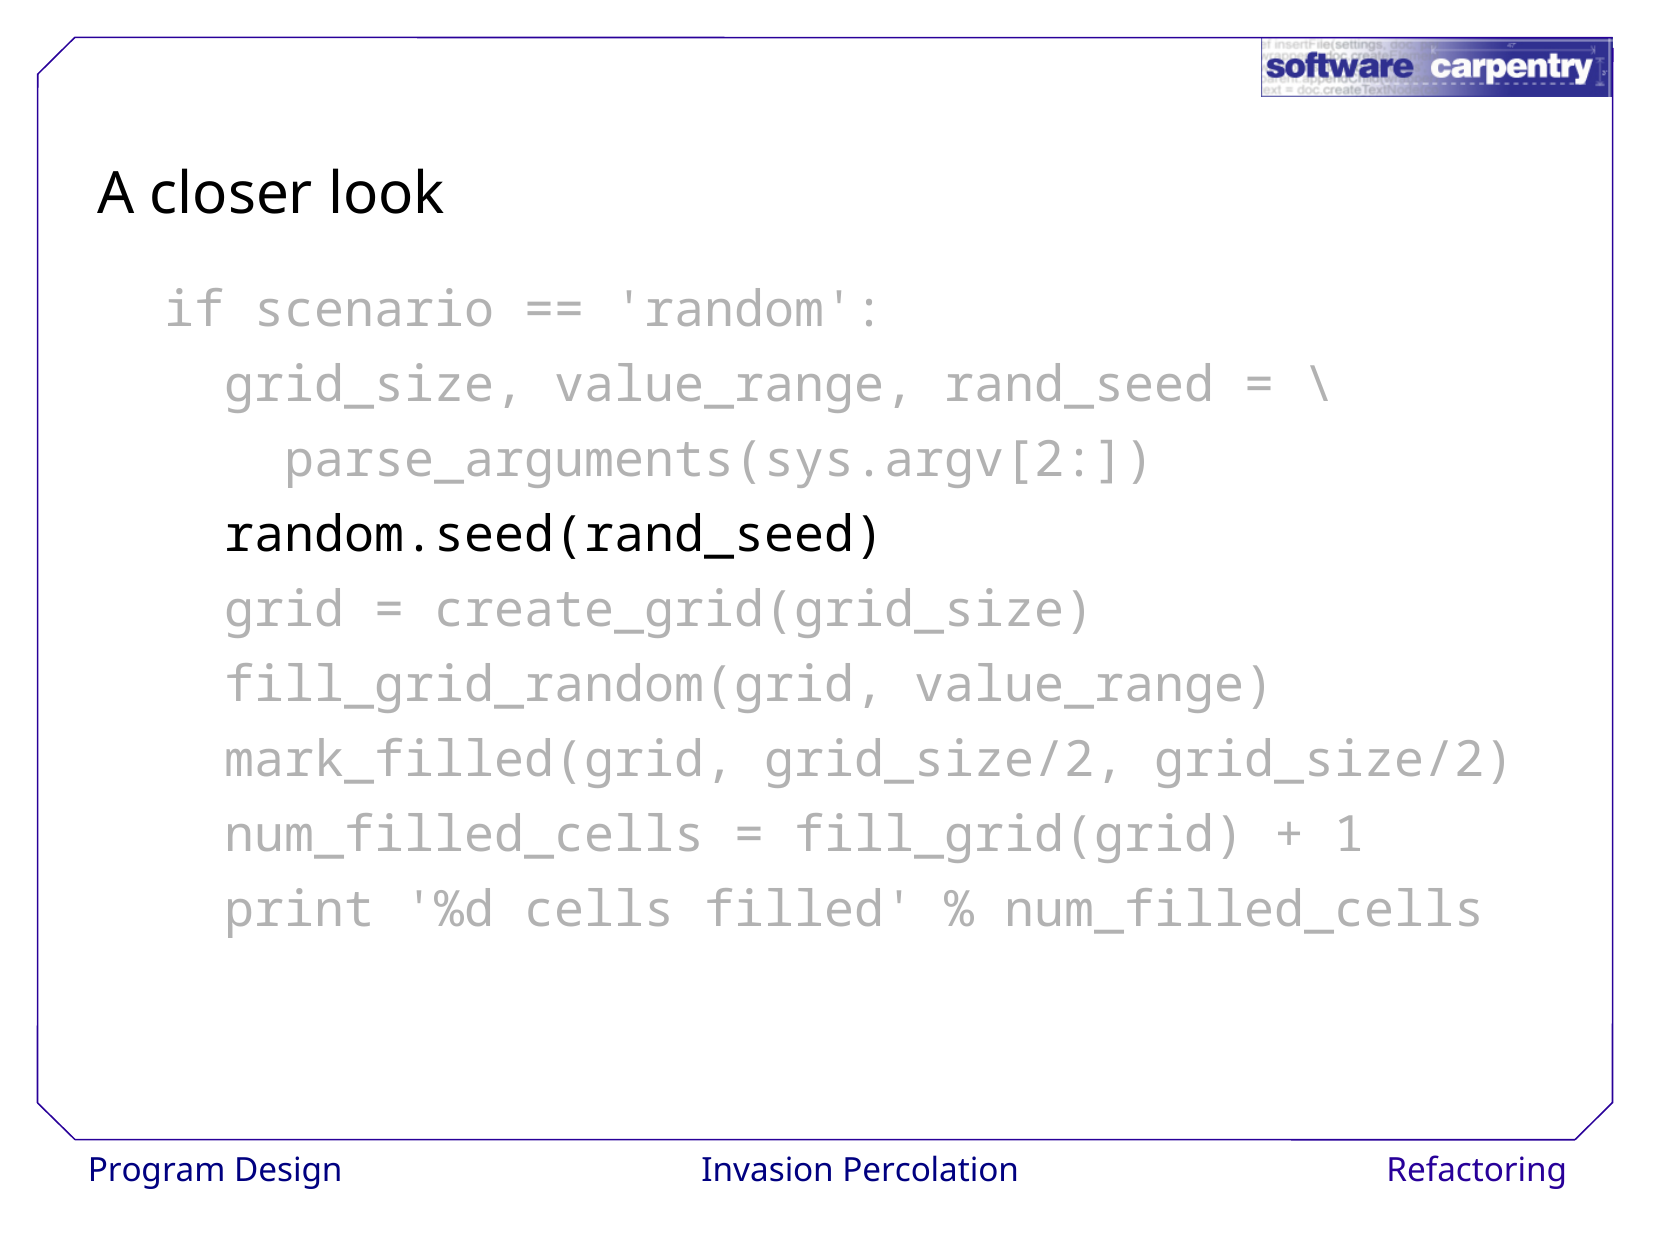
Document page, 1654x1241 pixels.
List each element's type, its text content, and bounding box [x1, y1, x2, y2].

picture [1261, 39, 1613, 97]
text_box if scenario == 'random': grid_size, value_range, rand_seed = \ parse_arguments(sys.argv[2:]) random.seed(rand_seed) grid = create_grid(grid_size) fill_grid_random(grid, value_range) mark_filled(grid, grid_size/2, grid_size/2) num_filled_cells = fill_grid(grid) + 1 print '%d cells filled' % num_filled_cells [89, 253, 1508, 1020]
text_box A closer look [82, 112, 610, 233]
